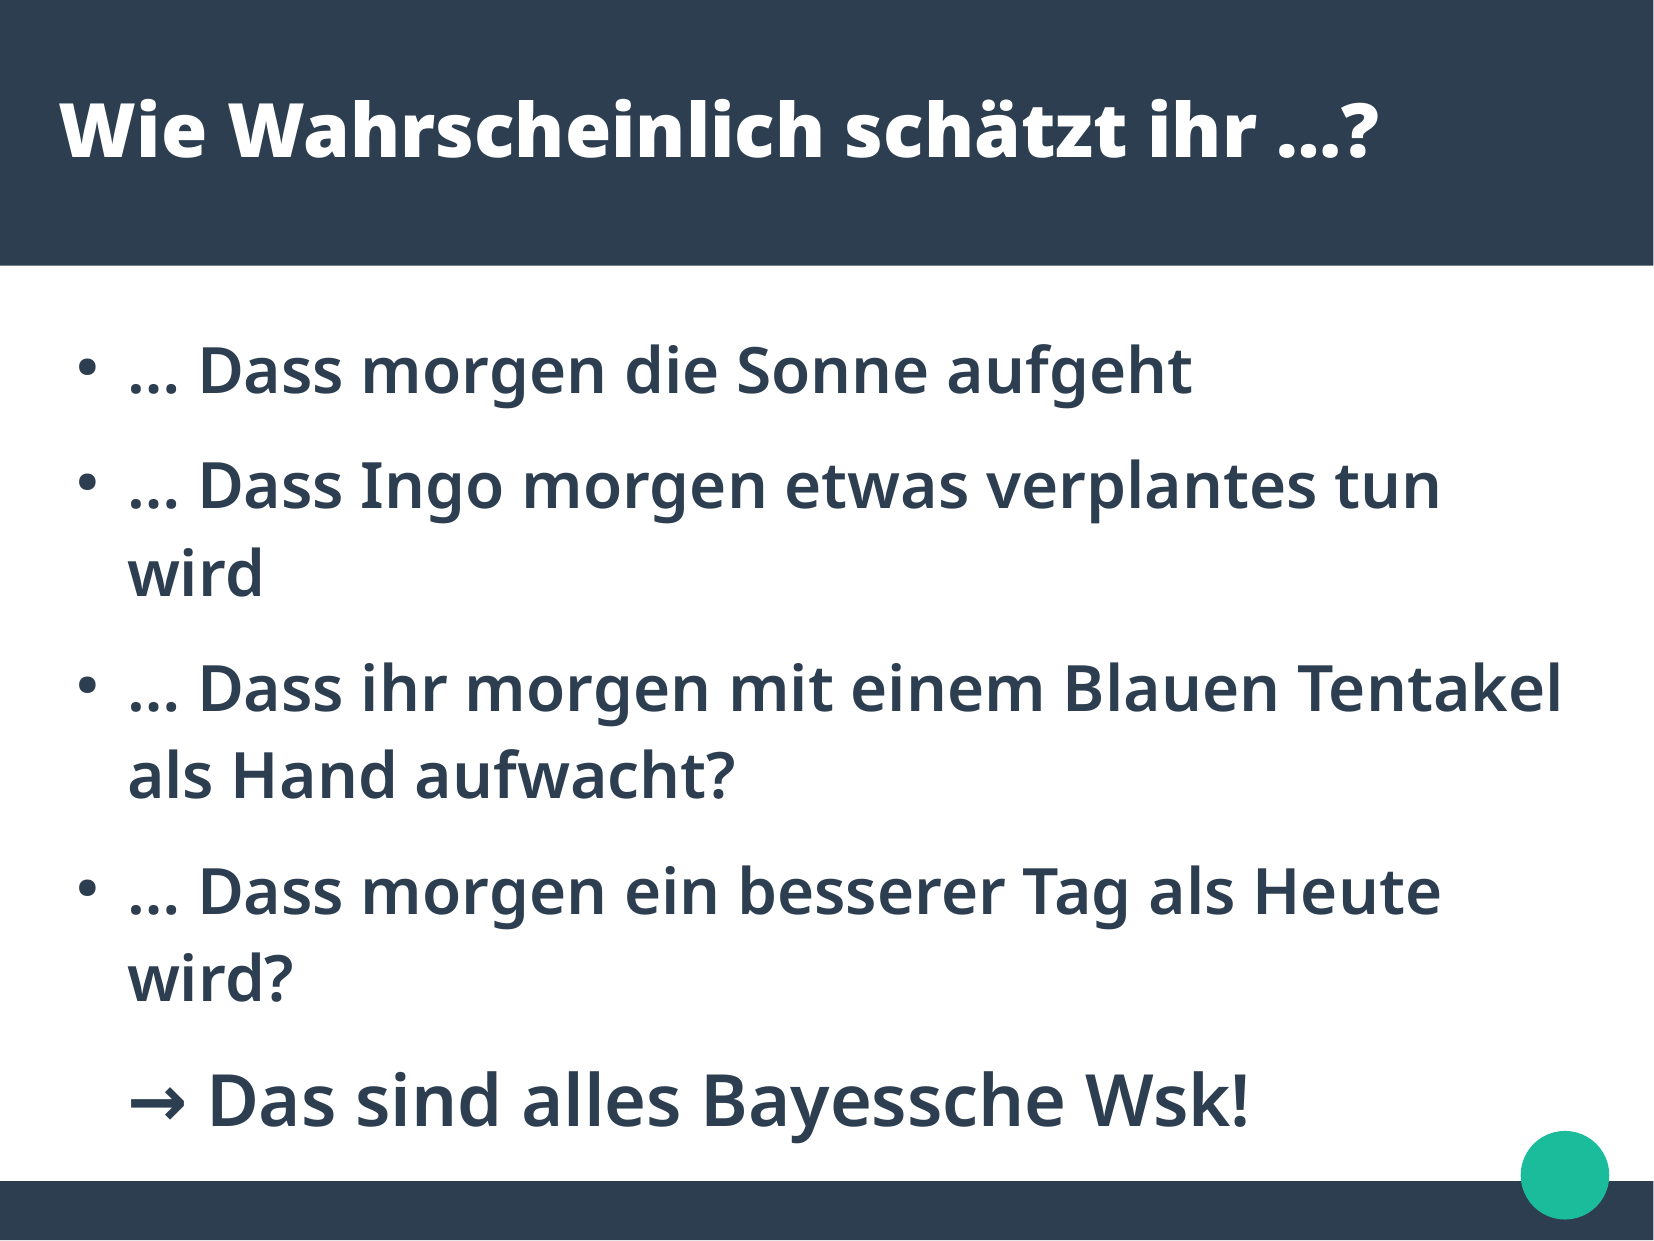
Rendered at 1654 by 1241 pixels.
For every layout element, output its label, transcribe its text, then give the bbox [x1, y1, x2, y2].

list … Dass morgen die Sonne aufgeht … Dass Ingo morgen etwas verplantes tun wird … Dass ihr morgen mit einem Blauen Tentakel als Hand aufwacht? … Dass morgen ein besserer Tag als Heute wird? → Das sind alles Bayessche Wsk! [59, 324, 1595, 1152]
title Wie Wahrscheinlich schätzt ihr …? [59, 49, 1595, 207]
